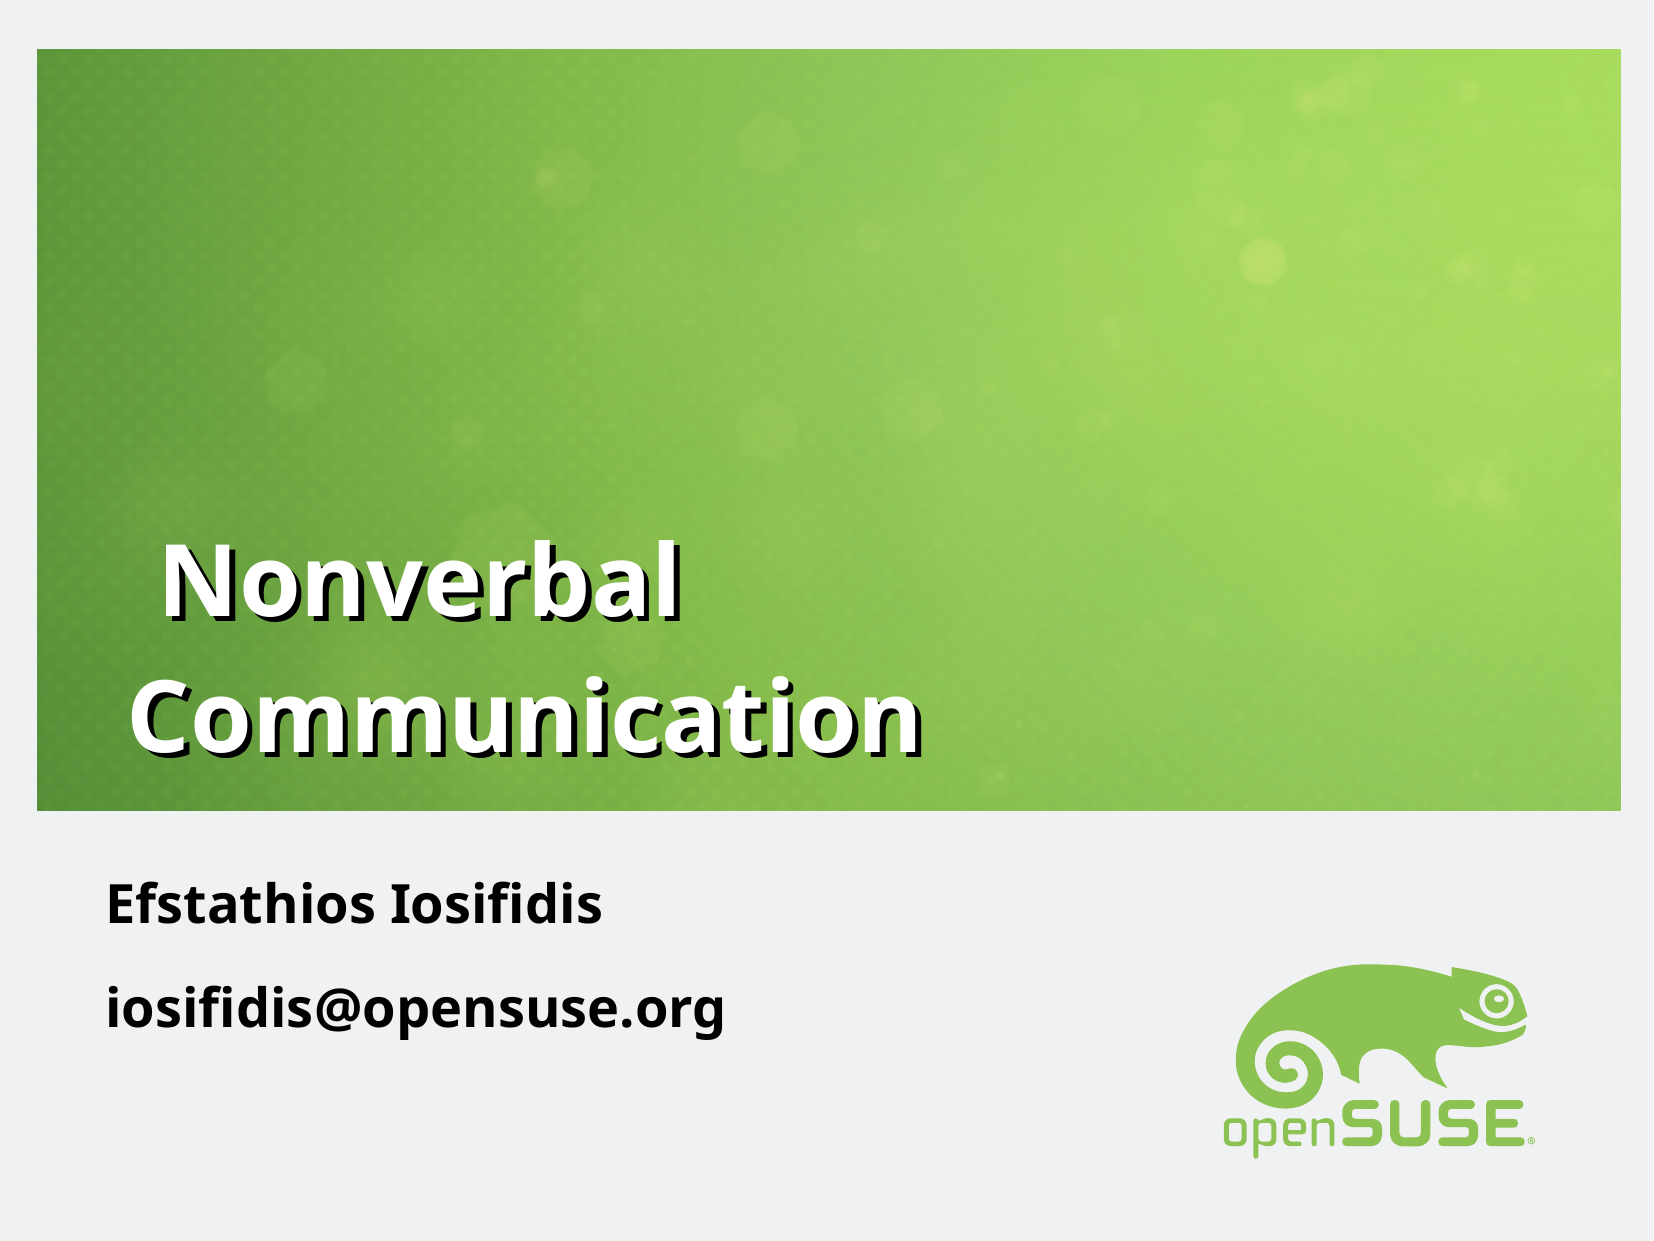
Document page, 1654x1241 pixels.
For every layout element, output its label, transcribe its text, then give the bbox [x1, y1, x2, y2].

title Nonverbal Communication [126, 317, 1573, 646]
list Efstathios Iosifidis iosifidis@opensuse.org [105, 866, 1060, 1064]
picture [0, 0, 1654, 1241]
